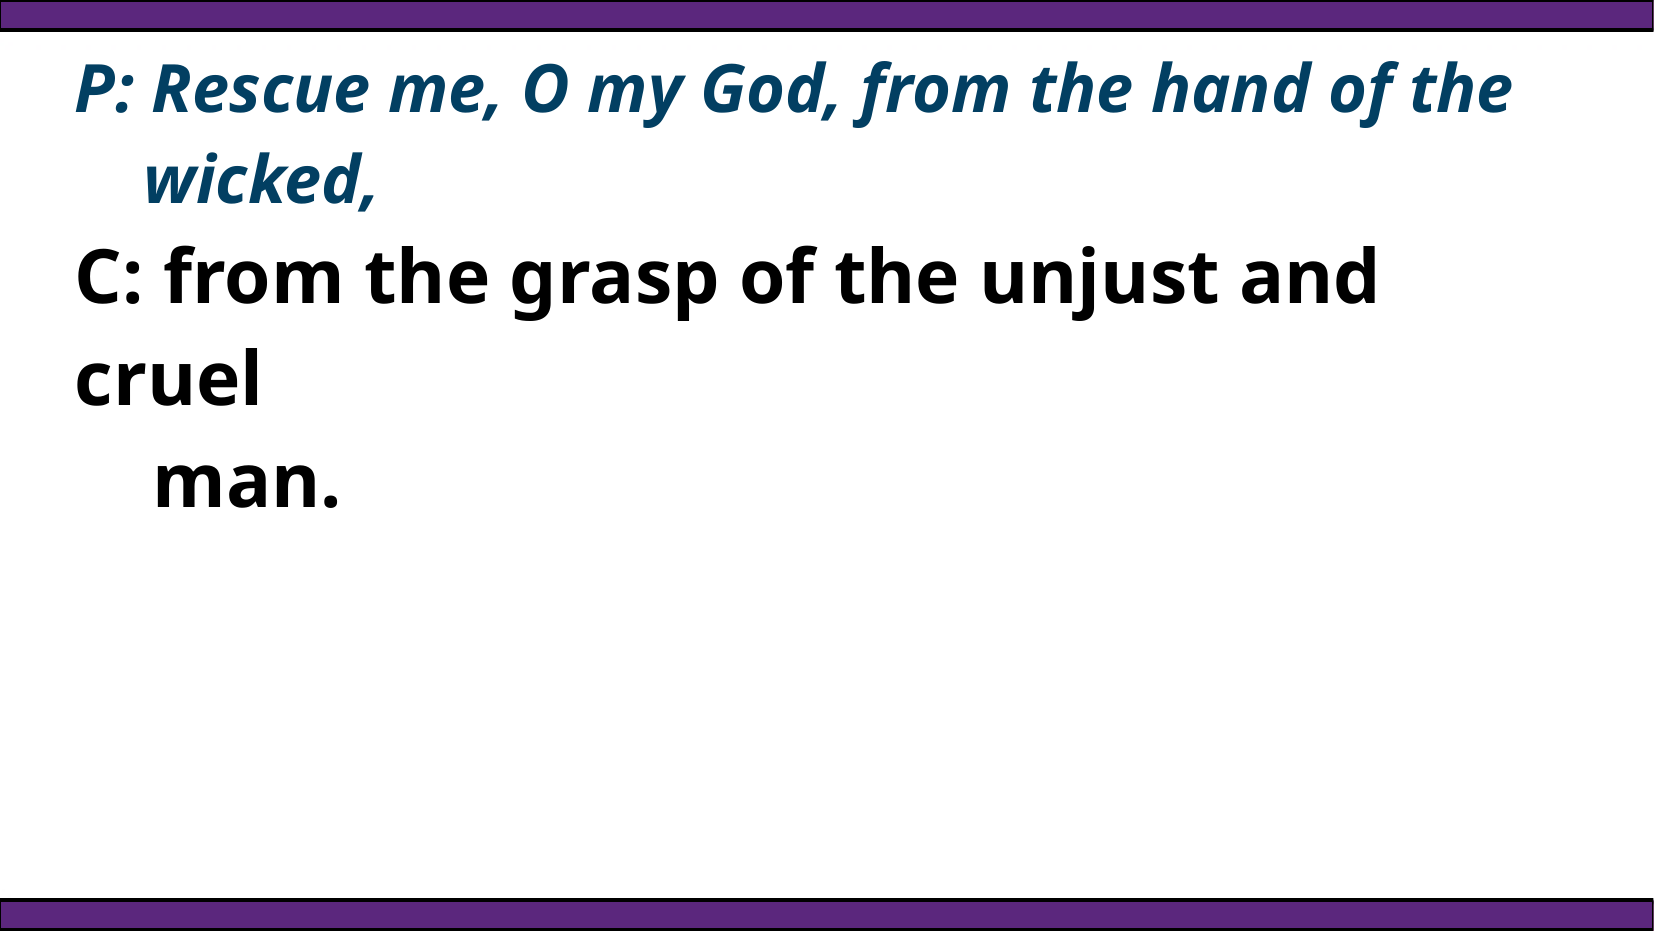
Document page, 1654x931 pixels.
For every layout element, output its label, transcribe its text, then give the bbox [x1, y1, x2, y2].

text_box P: Rescue me, O my God, from the hand of the wicked, C: from the grasp of the unjust and cruel man. [60, 34, 1606, 427]
text_box [0, 0, 1654, 31]
text_box [0, 900, 1654, 931]
picture [0, 31, 1654, 900]
